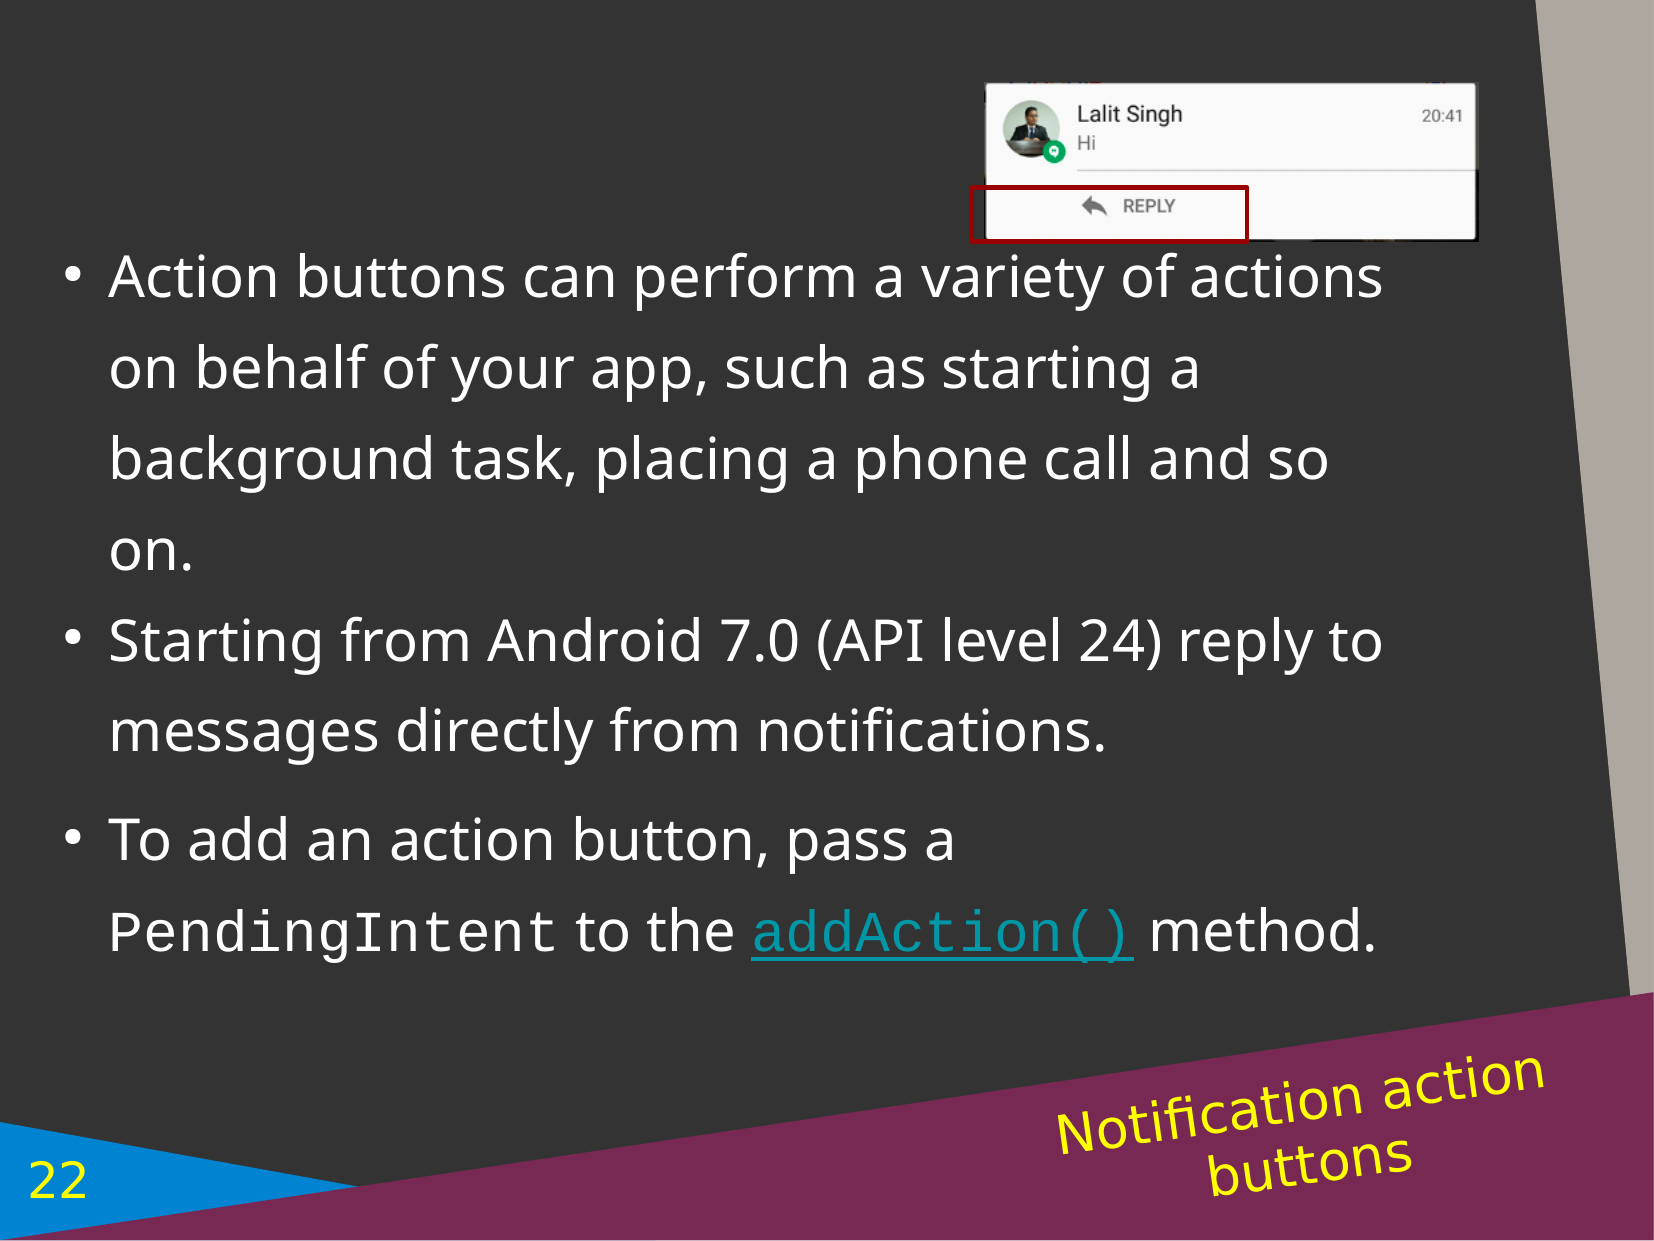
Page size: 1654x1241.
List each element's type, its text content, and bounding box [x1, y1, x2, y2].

picture [984, 190, 1245, 239]
list Action buttons can perform a variety of actions on behalf of your app, such as starting a background task, placing a phone call and so on. Starting from Android 7.0 (API level 24) reply to messages directly from notifications. To add an action button, pass a PendingIntent to the addAction() method. [47, 212, 1394, 981]
title Notification action buttons [956, 995, 1654, 1241]
picture [984, 82, 1479, 242]
